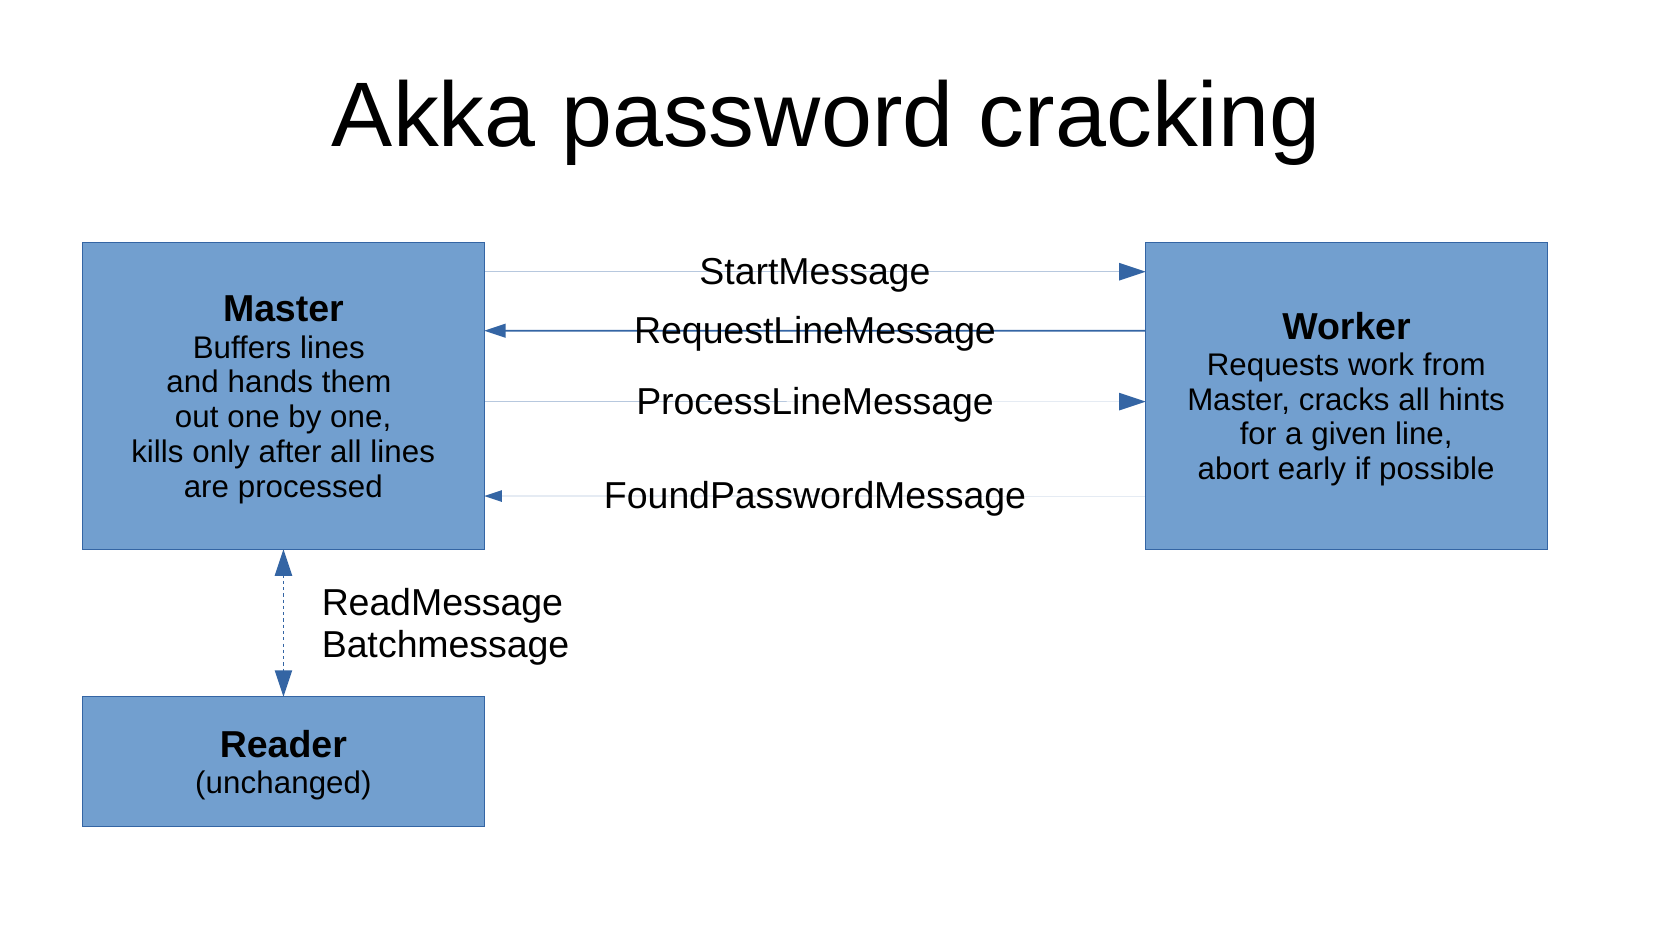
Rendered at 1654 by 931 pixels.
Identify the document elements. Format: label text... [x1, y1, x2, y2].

text_box Worker Requests work from Master, cracks all hints for a given line, abort early if possible [1145, 242, 1548, 550]
text_box Reader (unchanged) [82, 696, 485, 827]
text_box Master Buffers lines and hands them out one by one, kills only after all lines are processed [82, 242, 485, 550]
text_box ReadMessage Batchmessage [307, 574, 591, 674]
title Akka password cracking [82, 37, 1571, 193]
